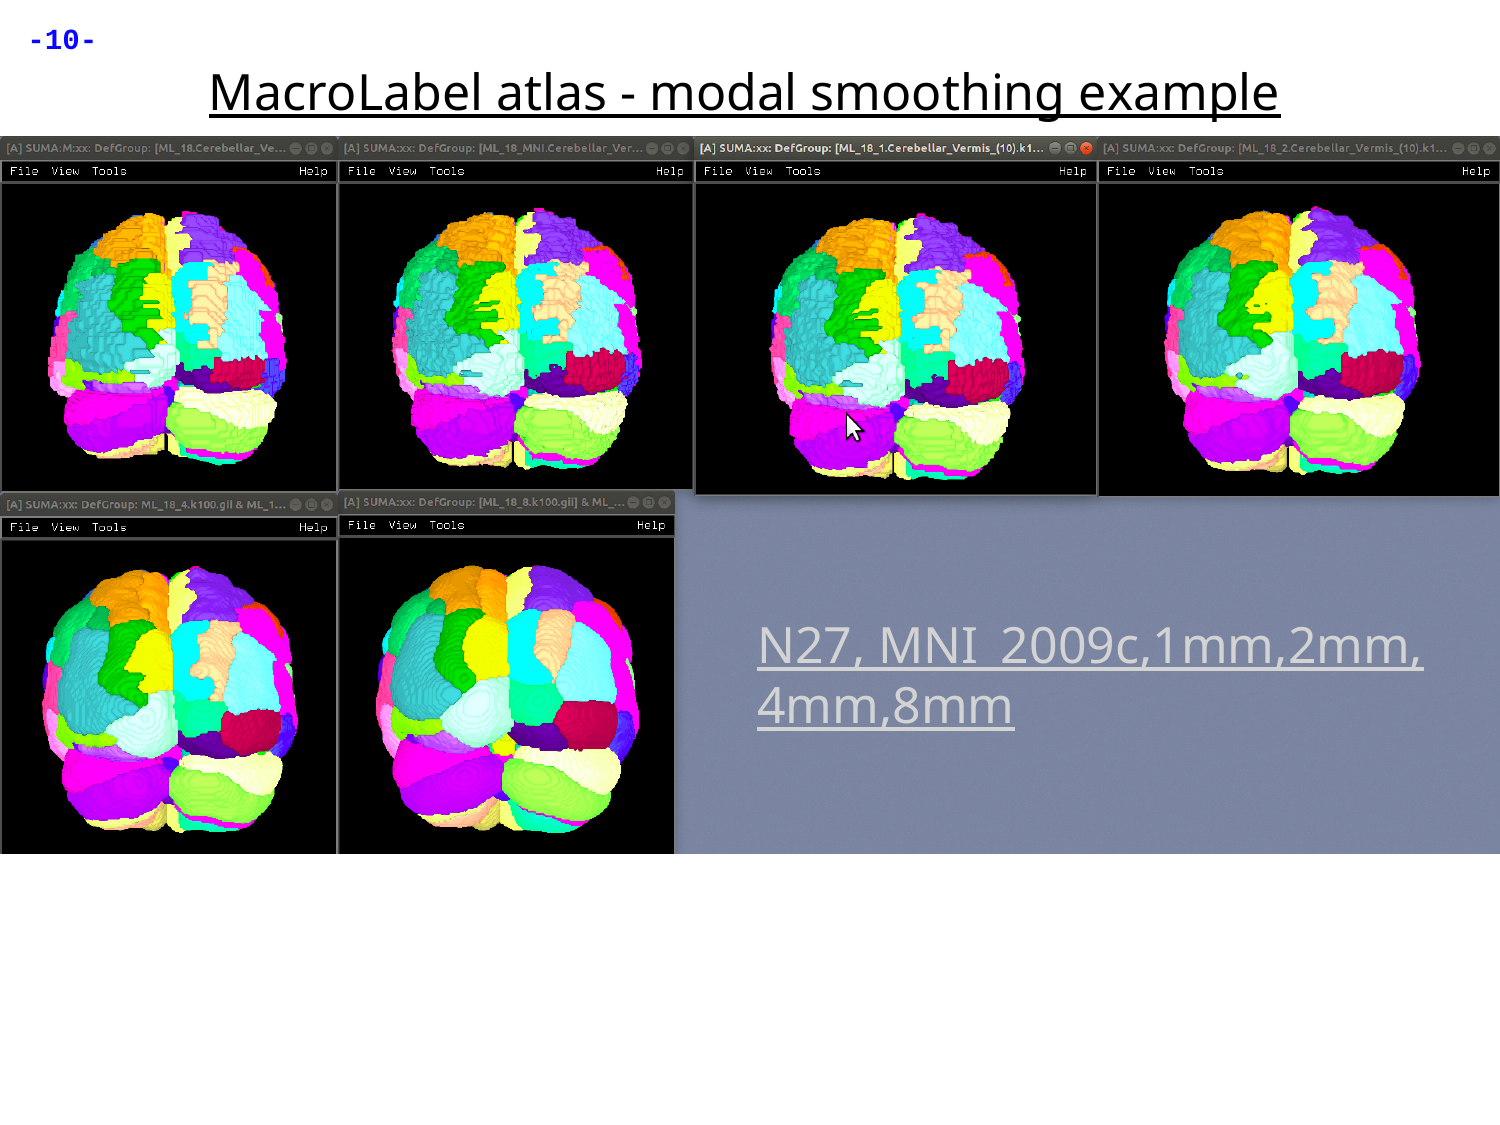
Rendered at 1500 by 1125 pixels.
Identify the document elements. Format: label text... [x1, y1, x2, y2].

text_box N27, MNI_2009c,1mm,2mm, 4mm,8mm [742, 605, 1441, 741]
picture [0, 136, 1500, 854]
text_box MacroLabel atlas - modal smoothing example [194, 52, 1398, 128]
